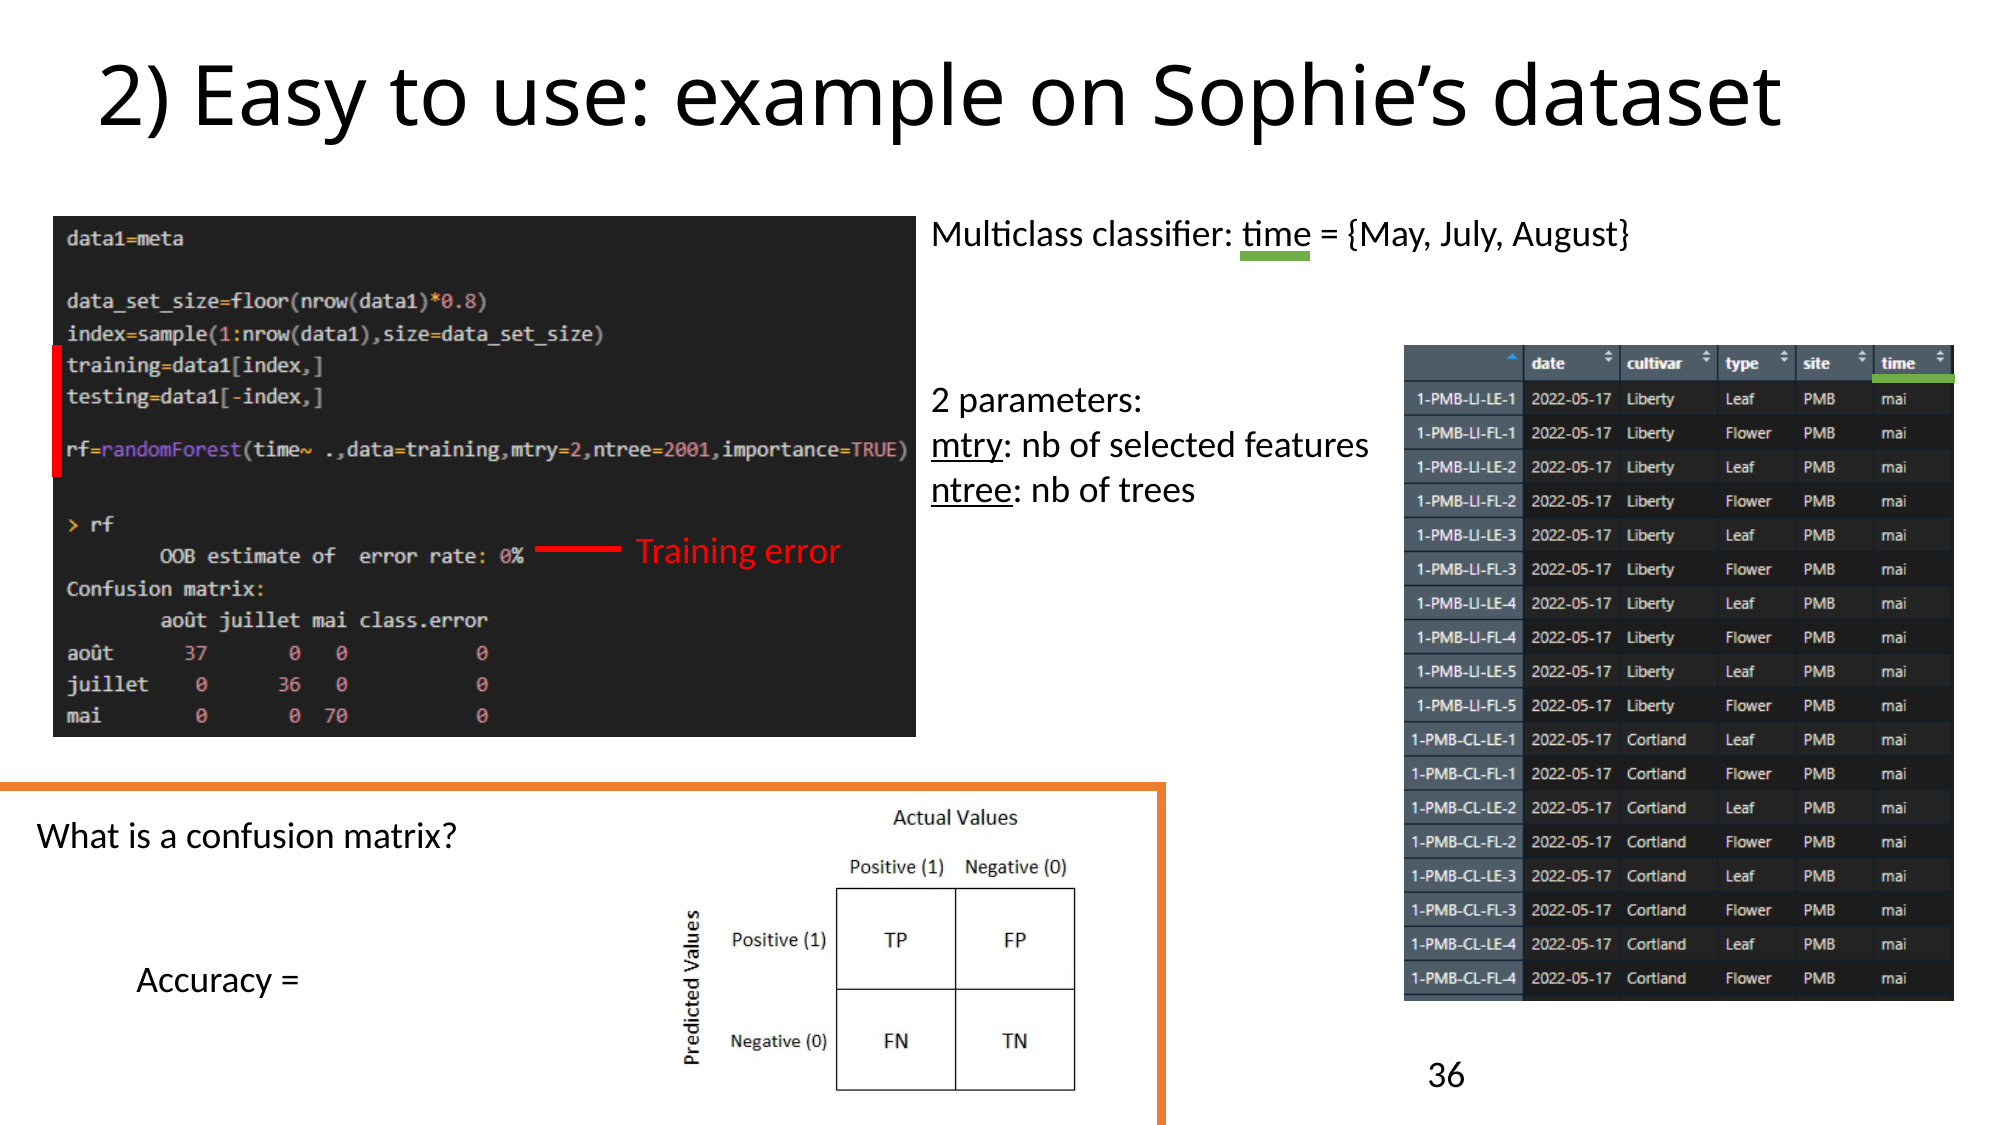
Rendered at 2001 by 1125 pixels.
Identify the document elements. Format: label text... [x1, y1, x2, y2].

picture [671, 791, 1085, 1109]
text_box Training error [620, 518, 909, 580]
text_box Multiclass classifier: time = {May, July, August} [915, 201, 1976, 262]
picture [1404, 346, 1954, 1001]
text_box [1241, 253, 1309, 260]
text_box [53, 346, 61, 476]
text_box 2) Easy to use: example on Sophie’s dataset [82, 34, 1838, 151]
text_box [1873, 375, 1954, 382]
text_box [1412, 1042, 1863, 1103]
picture [53, 216, 916, 737]
text_box Accuracy = [121, 947, 621, 1028]
text_box What is a confusion matrix? [21, 804, 535, 867]
text_box 2 parameters: mtry: nb of selected features ntree: nb of trees [915, 367, 1404, 519]
